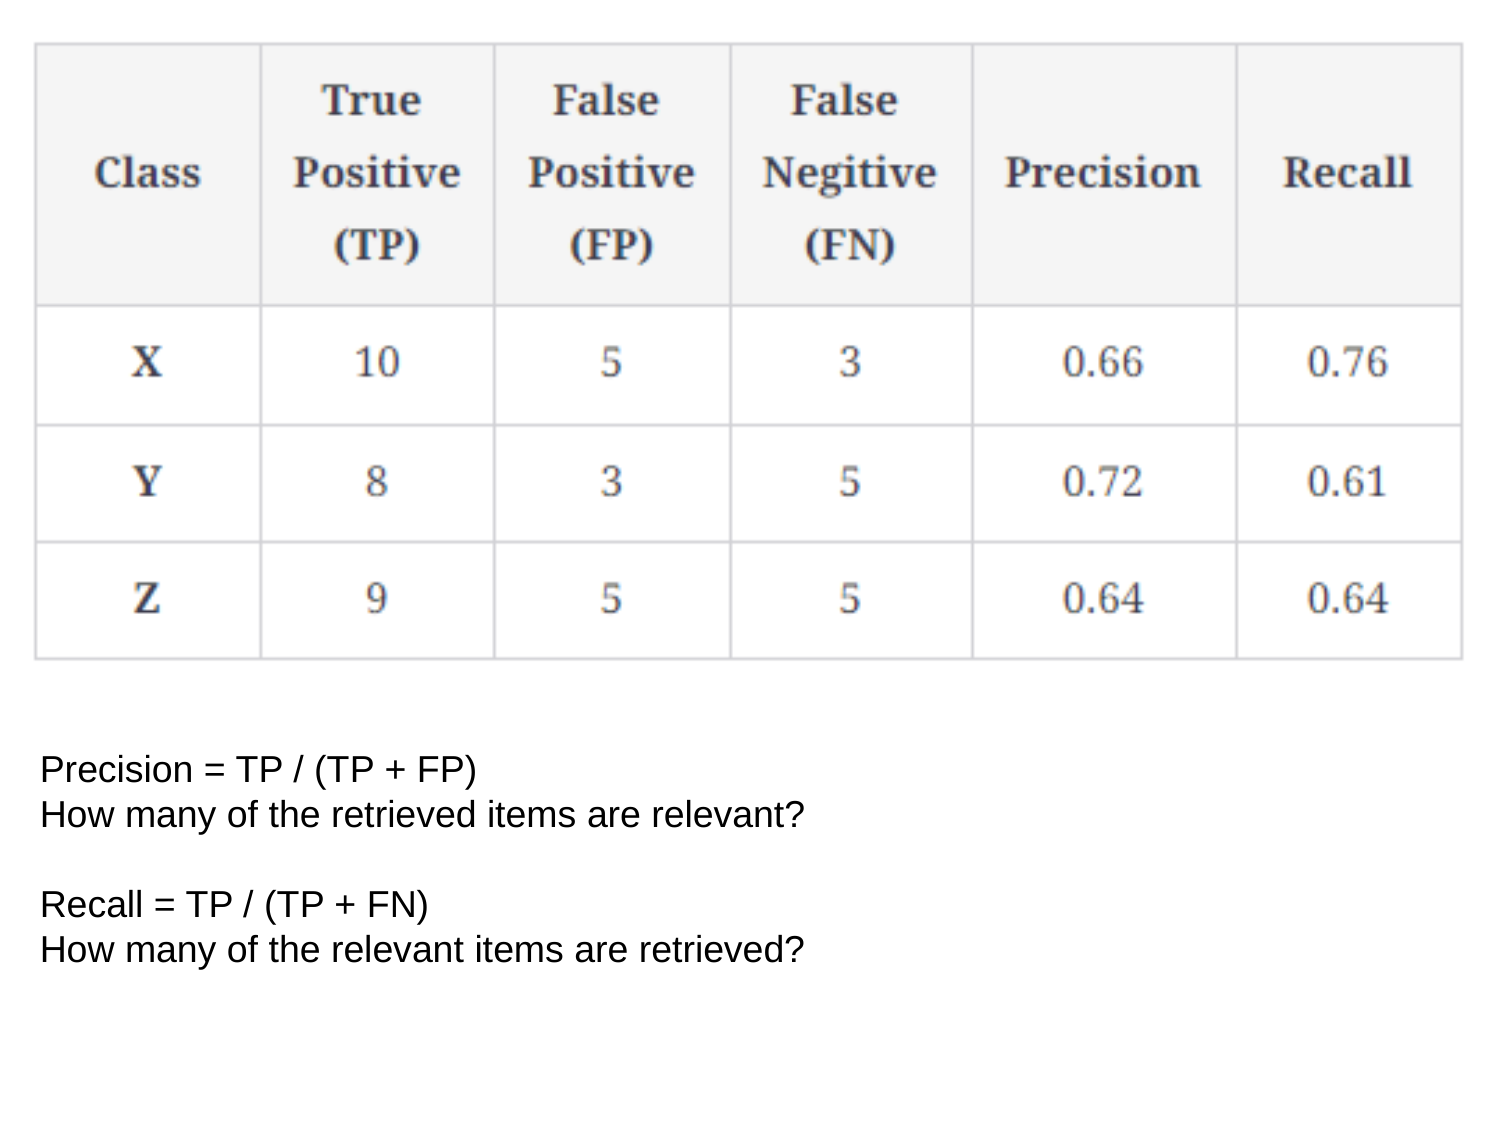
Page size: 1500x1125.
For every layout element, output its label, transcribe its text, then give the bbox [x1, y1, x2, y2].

picture [24, 24, 1478, 675]
text_box Precision = TP / (TP + FP) How many of the retrieved items are relevant? Recall = TP / (TP + FN) How many of the relevant items are retrieved? [24, 737, 1050, 978]
